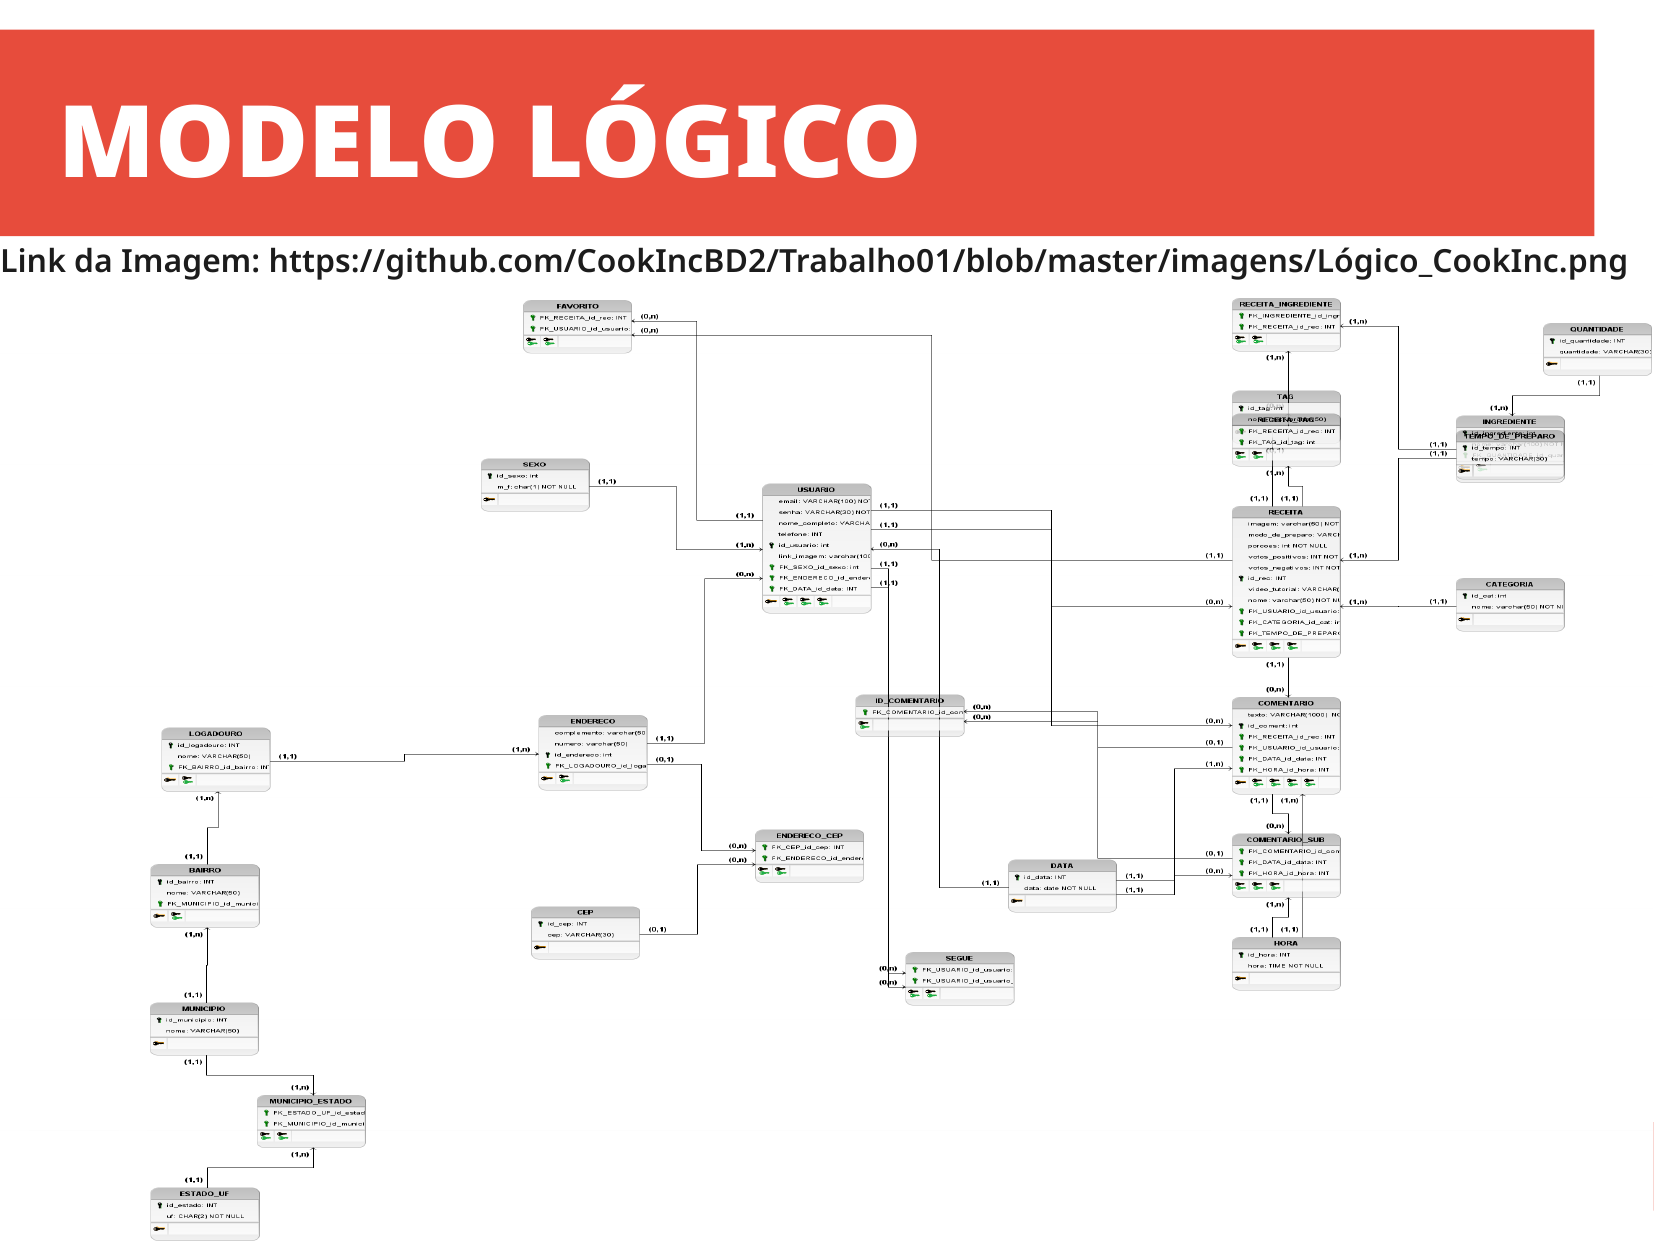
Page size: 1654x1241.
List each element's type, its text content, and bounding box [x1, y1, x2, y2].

list Link da Imagem: https://github.com/CookIncBD2/Trabalho01/blob/master/imagens/Lógico_CookInc.png [0, 238, 1654, 325]
title MODELO LÓGICO [59, 59, 1595, 207]
picture [0, 325, 1654, 1241]
